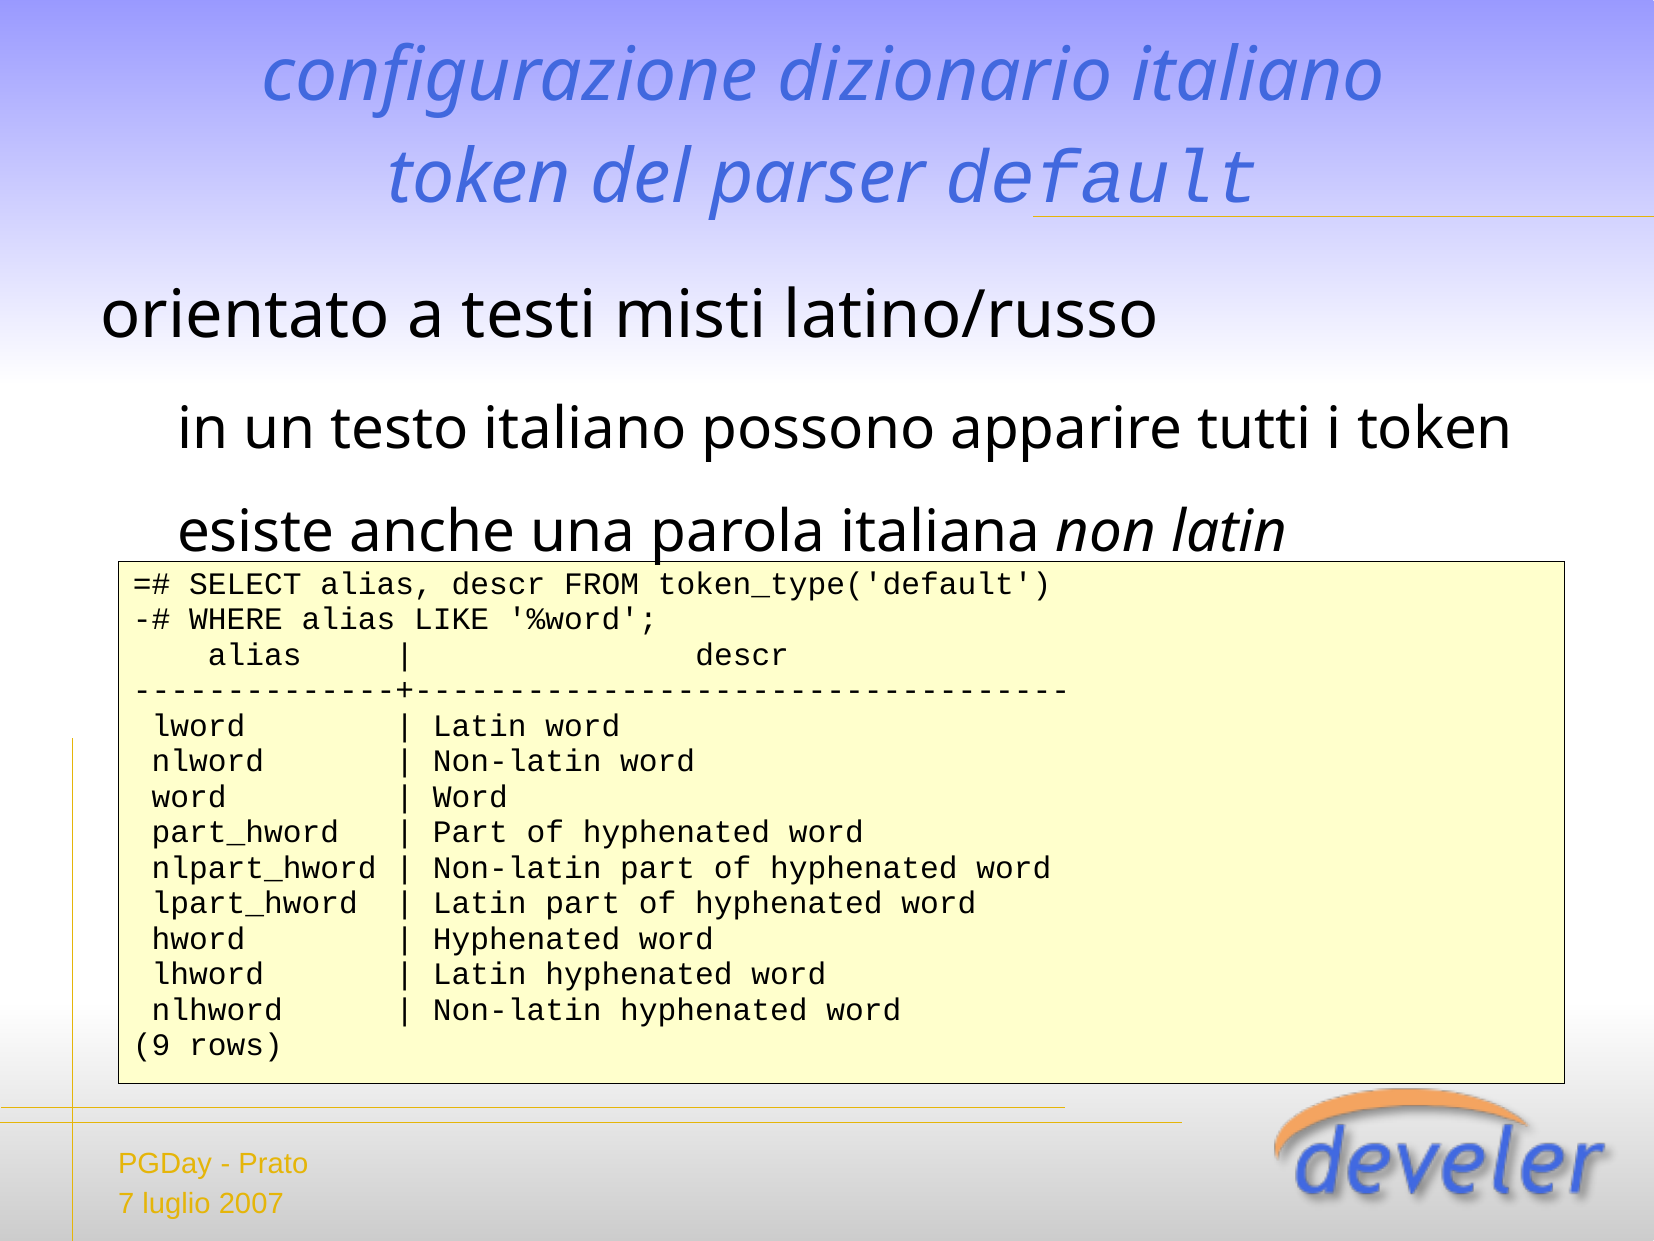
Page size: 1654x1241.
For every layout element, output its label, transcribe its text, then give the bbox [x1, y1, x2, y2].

picture [1269, 1083, 1622, 1211]
list orientato a testi misti latino/russo in un testo italiano possono apparire tutti i token esiste anche una parola italiana non latin [82, 265, 1571, 1093]
title configurazione dizionario italiano token del parser default [82, 29, 1565, 217]
